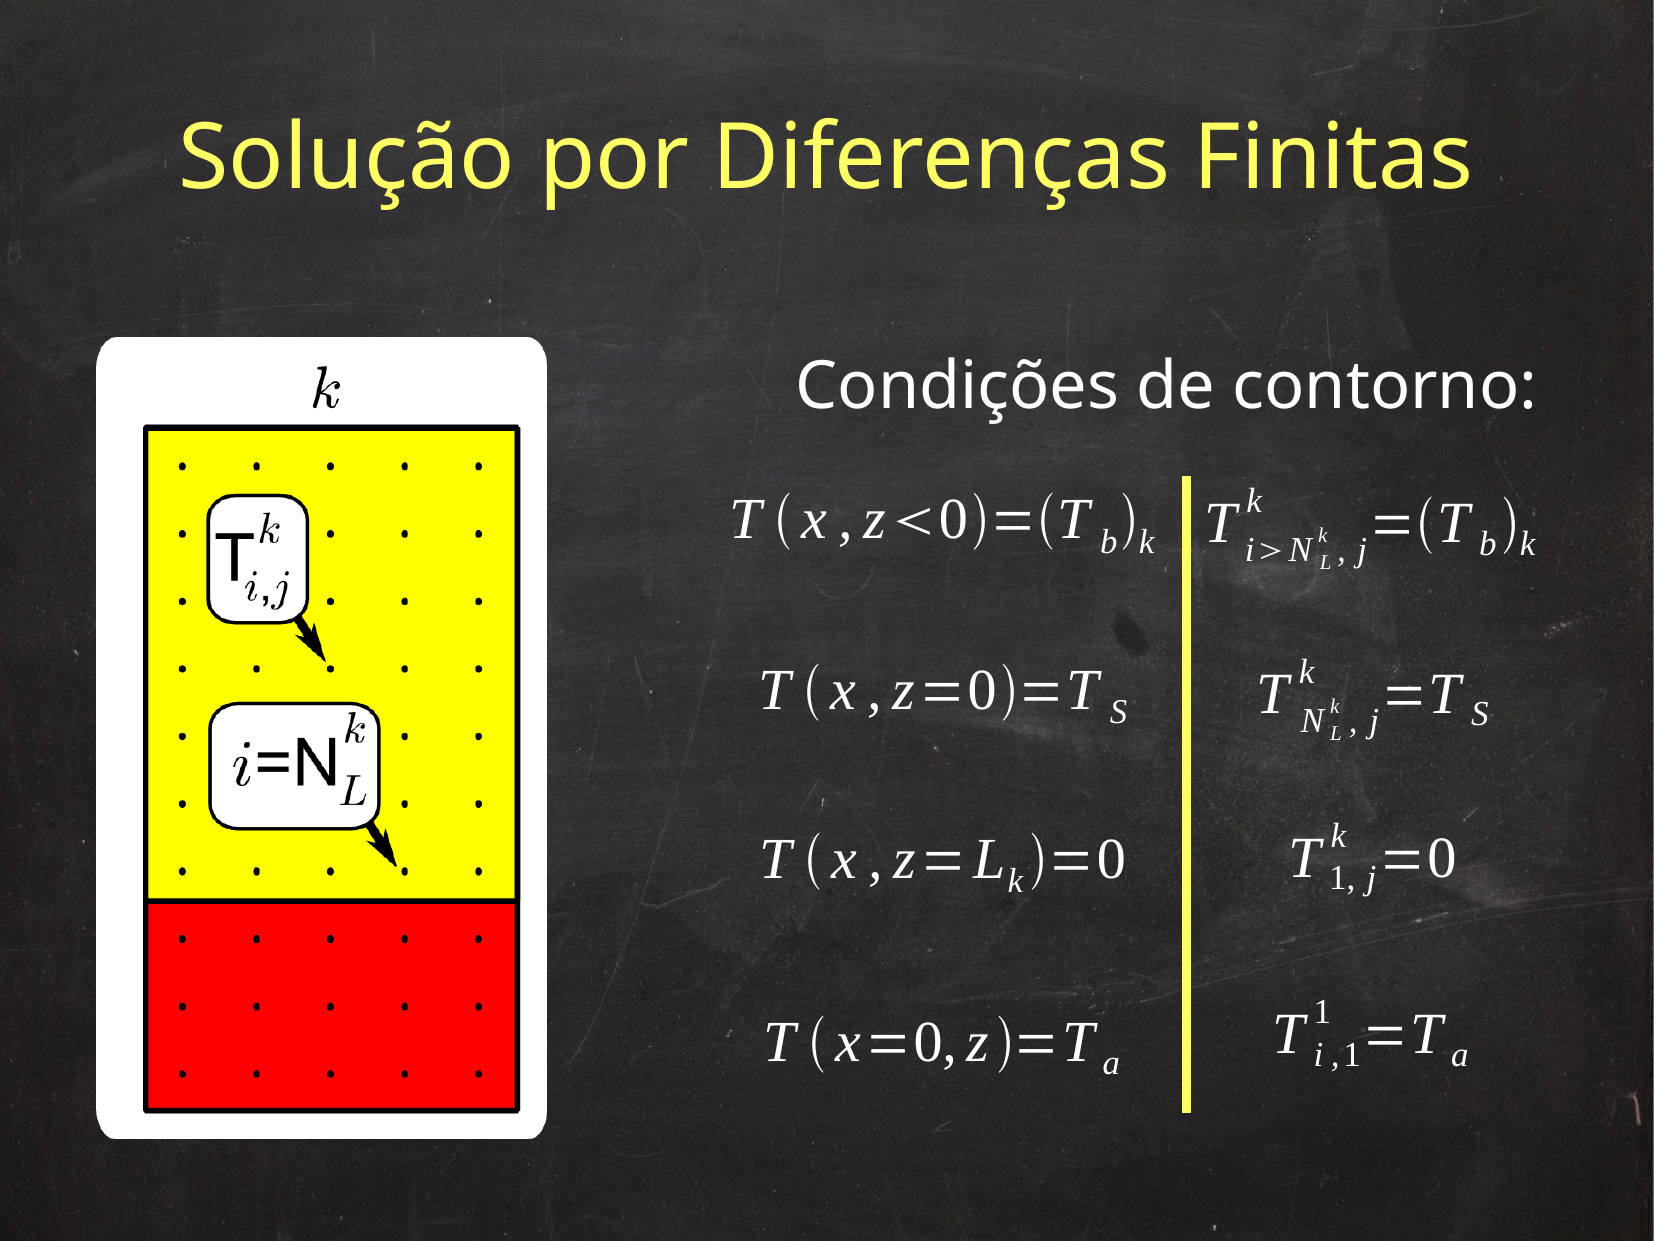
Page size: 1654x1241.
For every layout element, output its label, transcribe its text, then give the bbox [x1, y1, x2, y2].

title Solução por Diferenças Finitas [82, 49, 1571, 257]
chart [757, 1009, 1127, 1083]
list Condições de contorno: [795, 337, 1583, 976]
chart [1197, 481, 1541, 574]
chart [753, 827, 1132, 900]
picture [0, 0, 1654, 1241]
chart [751, 658, 1133, 732]
chart [1266, 992, 1475, 1075]
chart [1250, 652, 1495, 745]
chart [723, 487, 1161, 561]
chart [1282, 816, 1464, 898]
